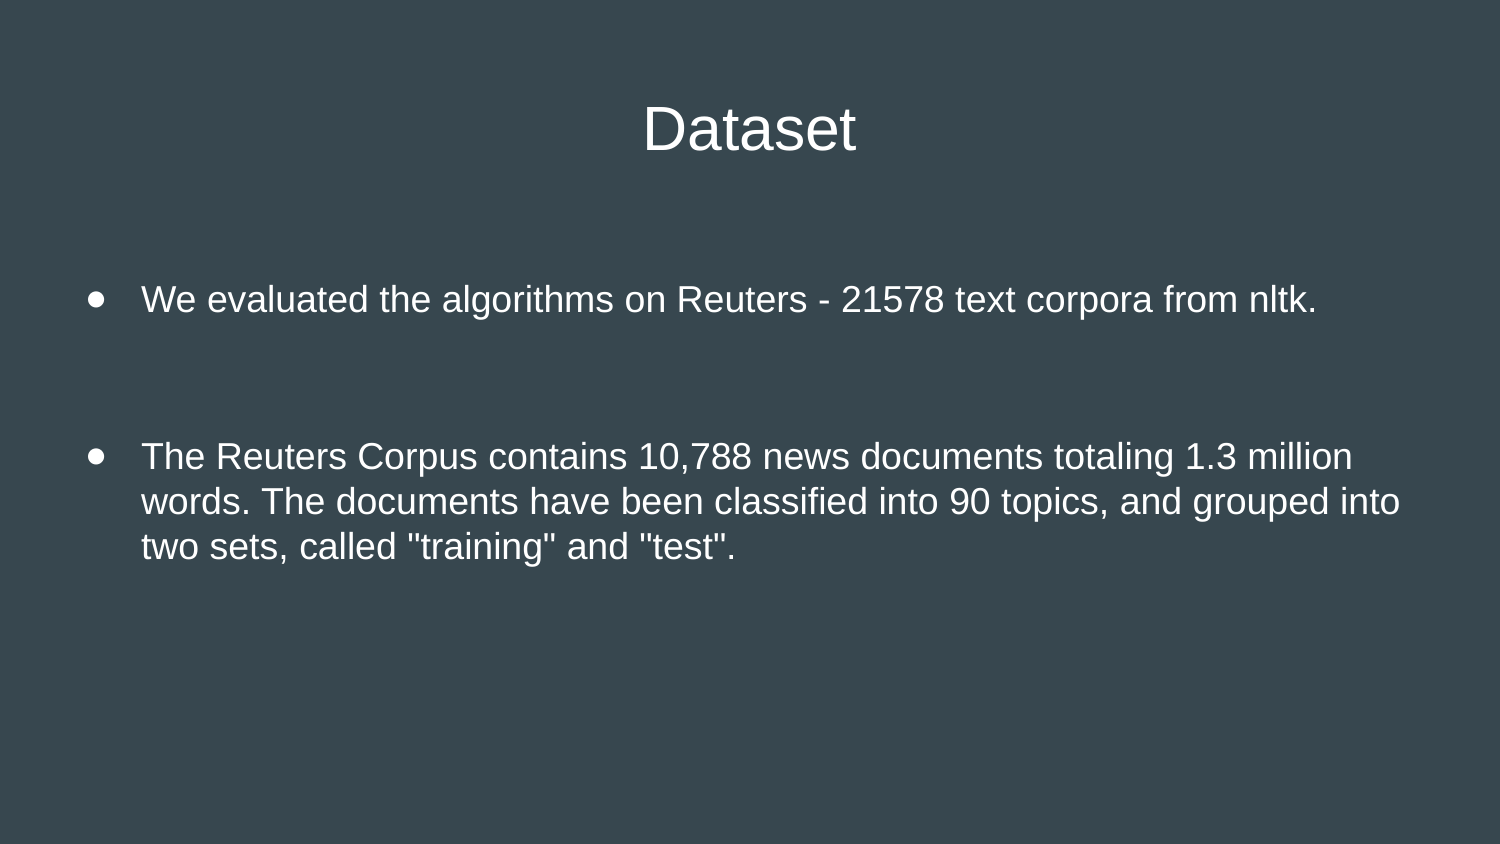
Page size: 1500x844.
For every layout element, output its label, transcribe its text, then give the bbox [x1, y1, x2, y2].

title Dataset [51, 72, 1449, 167]
list We evaluated the algorithms on Reuters - 21578 text corpora from nltk. The Reuters Corpus contains 10,788 news documents totaling 1.3 million words. The documents have been classified into 90 topics, and grouped into two sets, called "training" and "test". [51, 182, 1449, 743]
